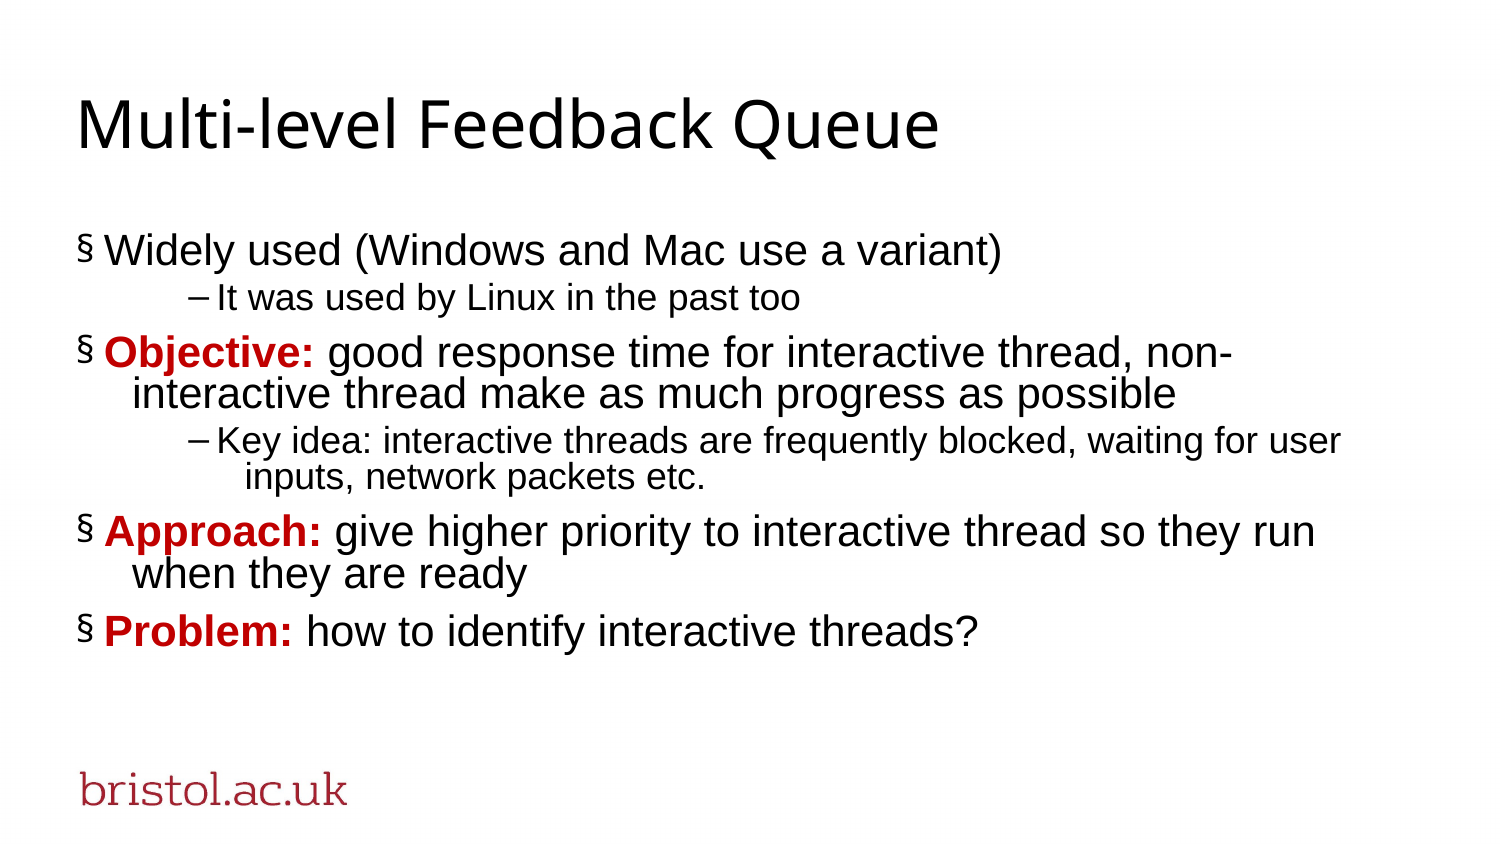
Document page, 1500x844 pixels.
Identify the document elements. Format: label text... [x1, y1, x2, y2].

list Widely used (Windows and Mac use a variant) It was used by Linux in the past too Objective: good response time for interactive thread, non-interactive thread make as much progress as possible Key idea: interactive threads are frequently blocked, waiting for user inputs, network packets etc. Approach: give higher priority to interactive thread so they run when they are ready Problem: how to identify interactive threads? [60, 224, 1440, 699]
title Multi-level Feedback Queue [60, 44, 1440, 209]
